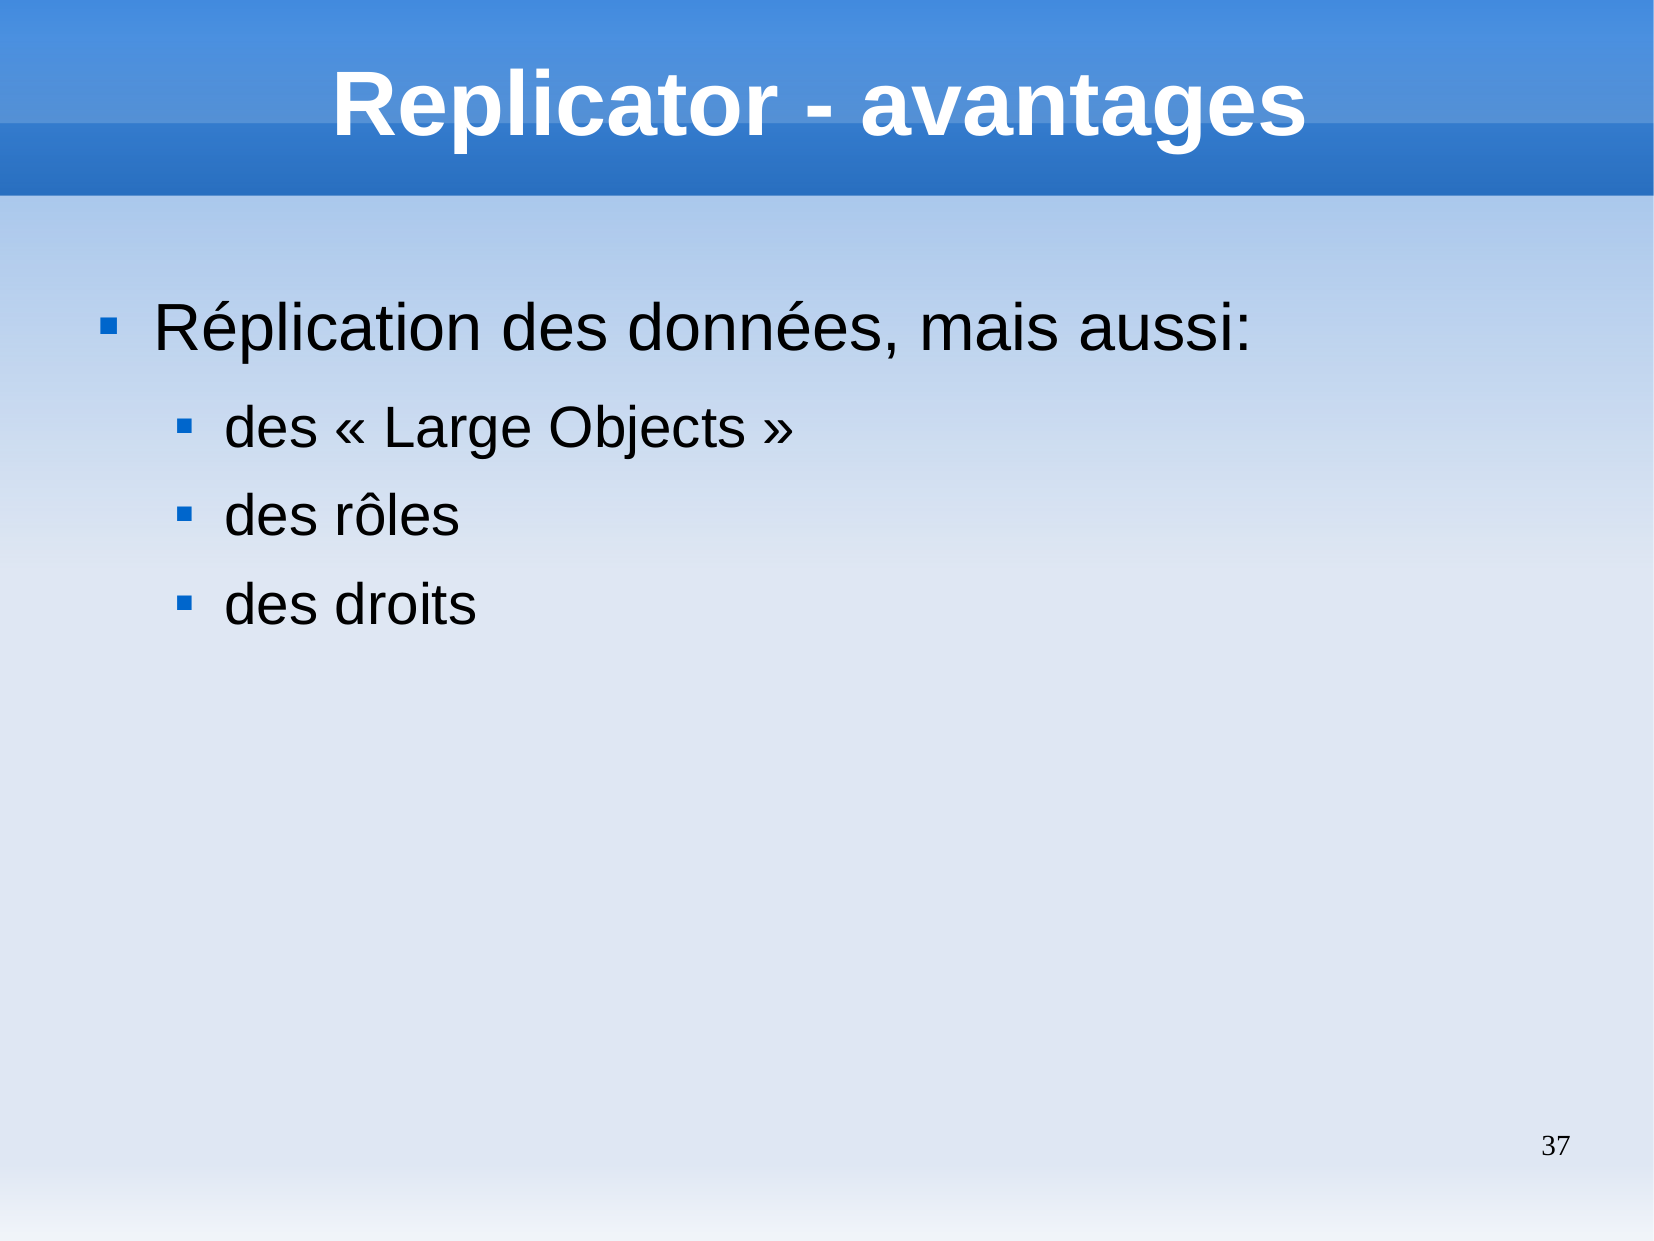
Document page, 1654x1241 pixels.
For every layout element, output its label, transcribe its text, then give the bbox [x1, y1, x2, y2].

picture [0, 0, 1654, 1241]
list Réplication des données, mais aussi: des « Large Objects » des rôles des droits [82, 290, 1571, 1094]
title Replicator - avantages [76, 7, 1565, 200]
